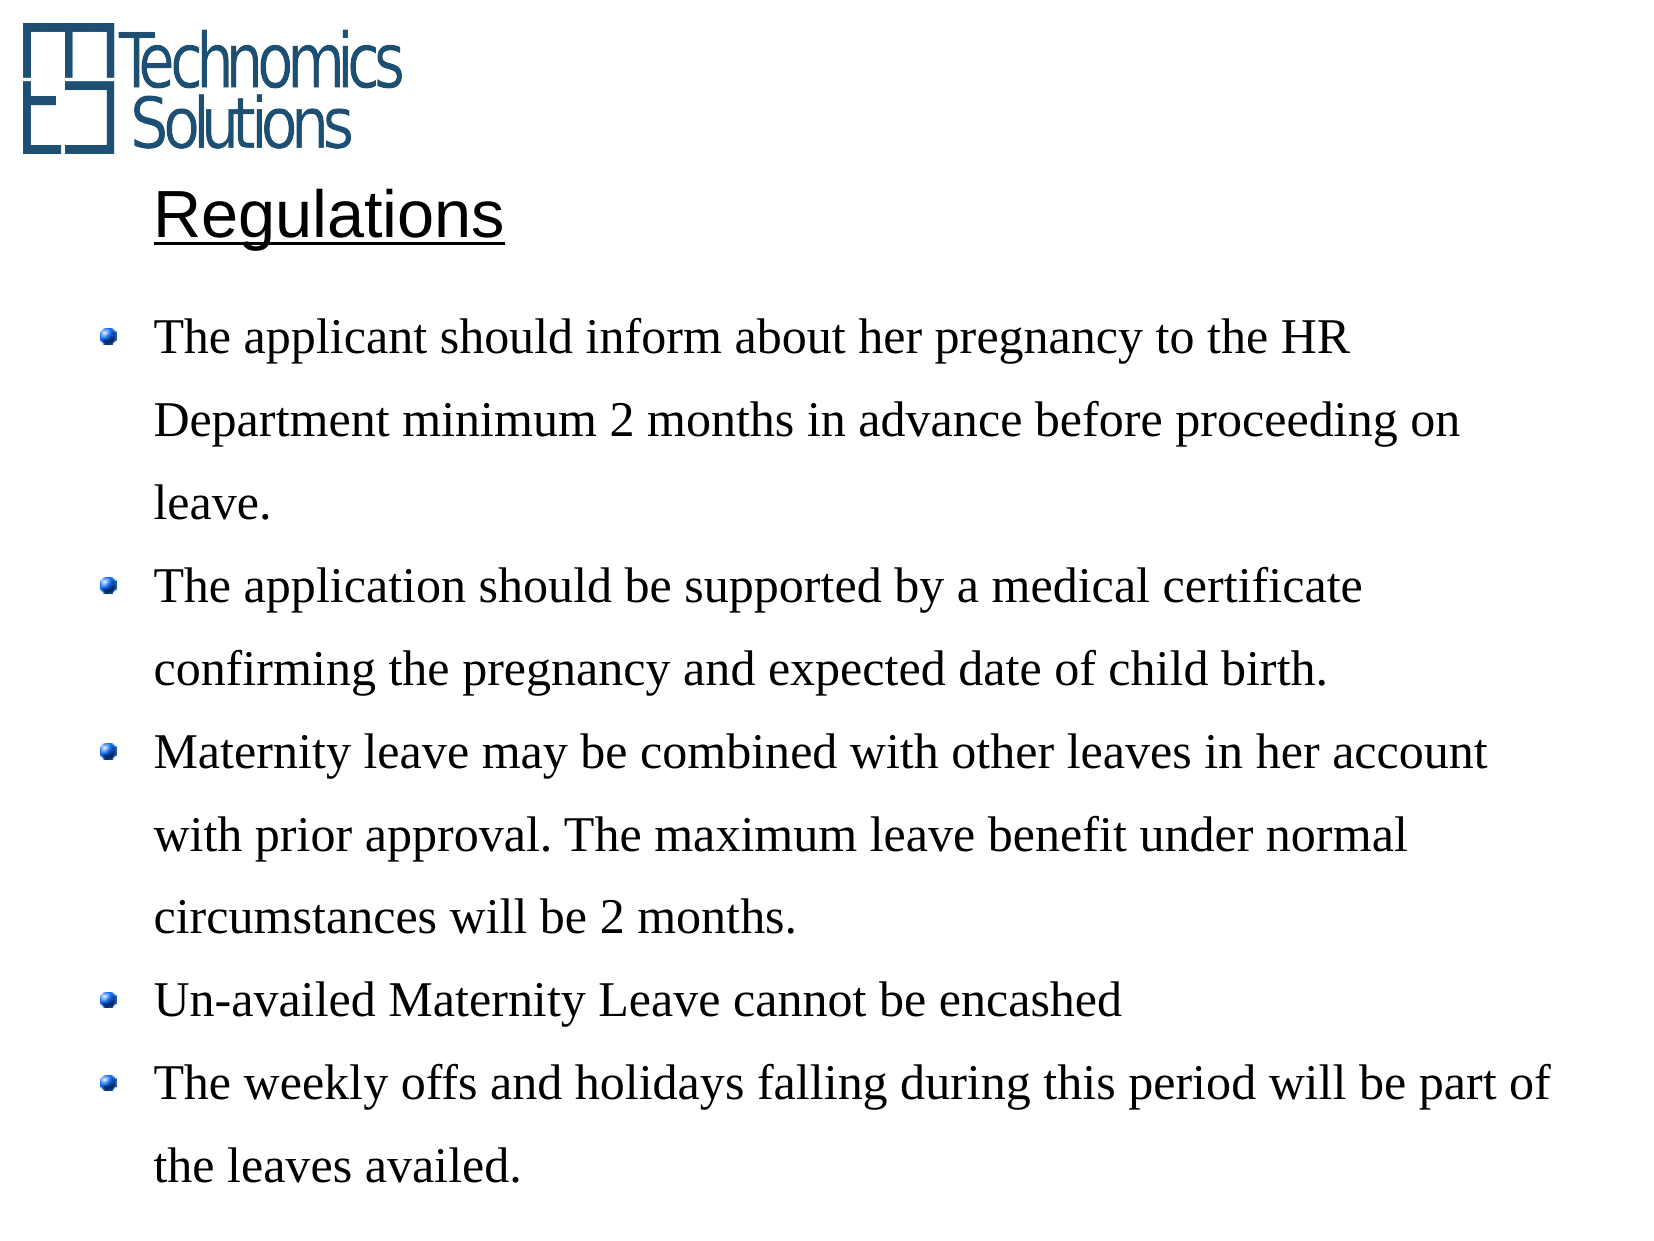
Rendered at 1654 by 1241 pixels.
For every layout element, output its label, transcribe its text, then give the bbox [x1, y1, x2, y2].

picture [23, 23, 402, 154]
list Regulations The applicant should inform about her pregnancy to the HR Department minimum 2 months in advance before proceeding on leave. The application should be supported by a medical certificate confirming the pregnancy and expected date of child birth. Maternity leave may be combined with other leaves in her account with prior approval. The maximum leave benefit under normal circumstances will be 2 months. Un-availed Maternity Leave cannot be encashed The weekly offs and holidays falling during this period will be part of the leaves availed. [82, 177, 1571, 1205]
